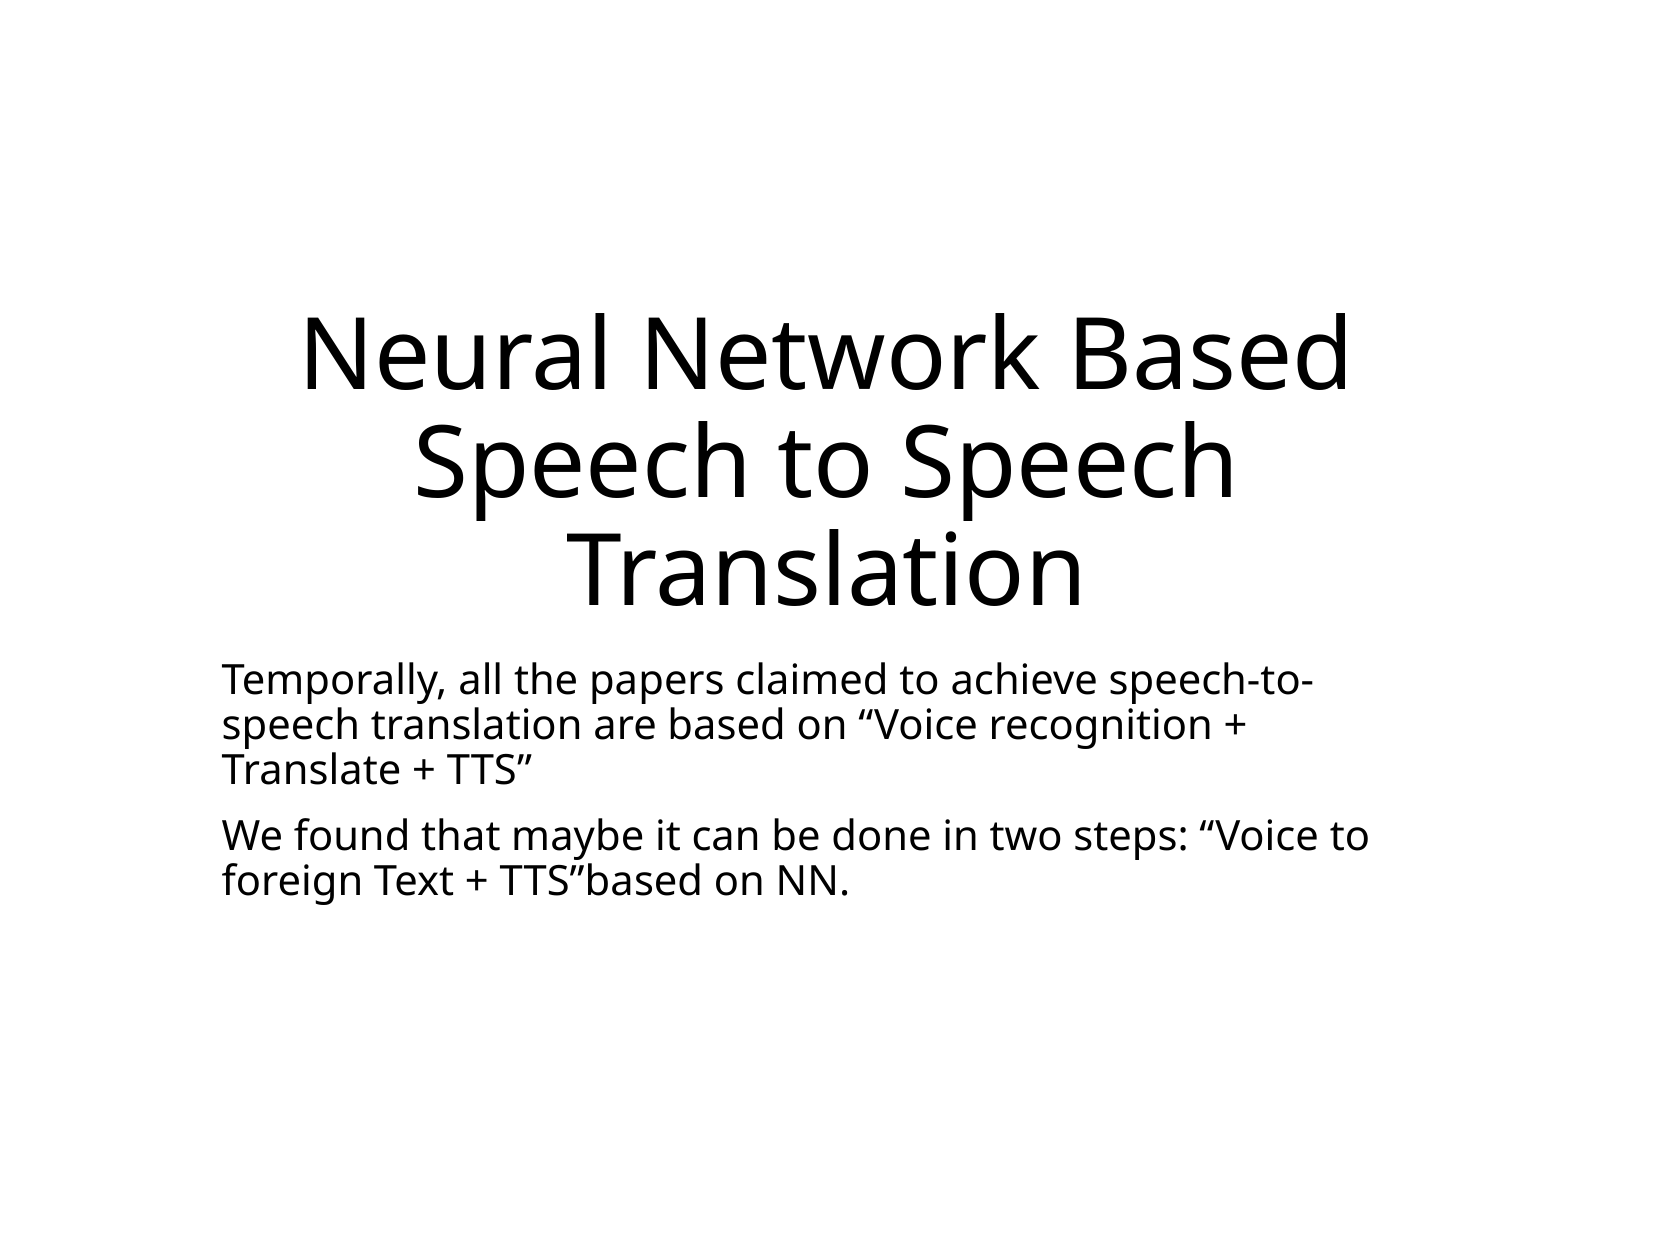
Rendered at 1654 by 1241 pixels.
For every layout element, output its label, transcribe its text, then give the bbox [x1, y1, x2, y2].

subtitle Temporally, all the papers claimed to achieve speech-to-speech translation are based on “Voice recognition + Translate + TTS” We found that maybe it can be done in two steps: “Voice to foreign Text + TTS”based on NN. [206, 651, 1447, 951]
title Neural Network Based Speech to Speech Translation [206, 202, 1447, 635]
